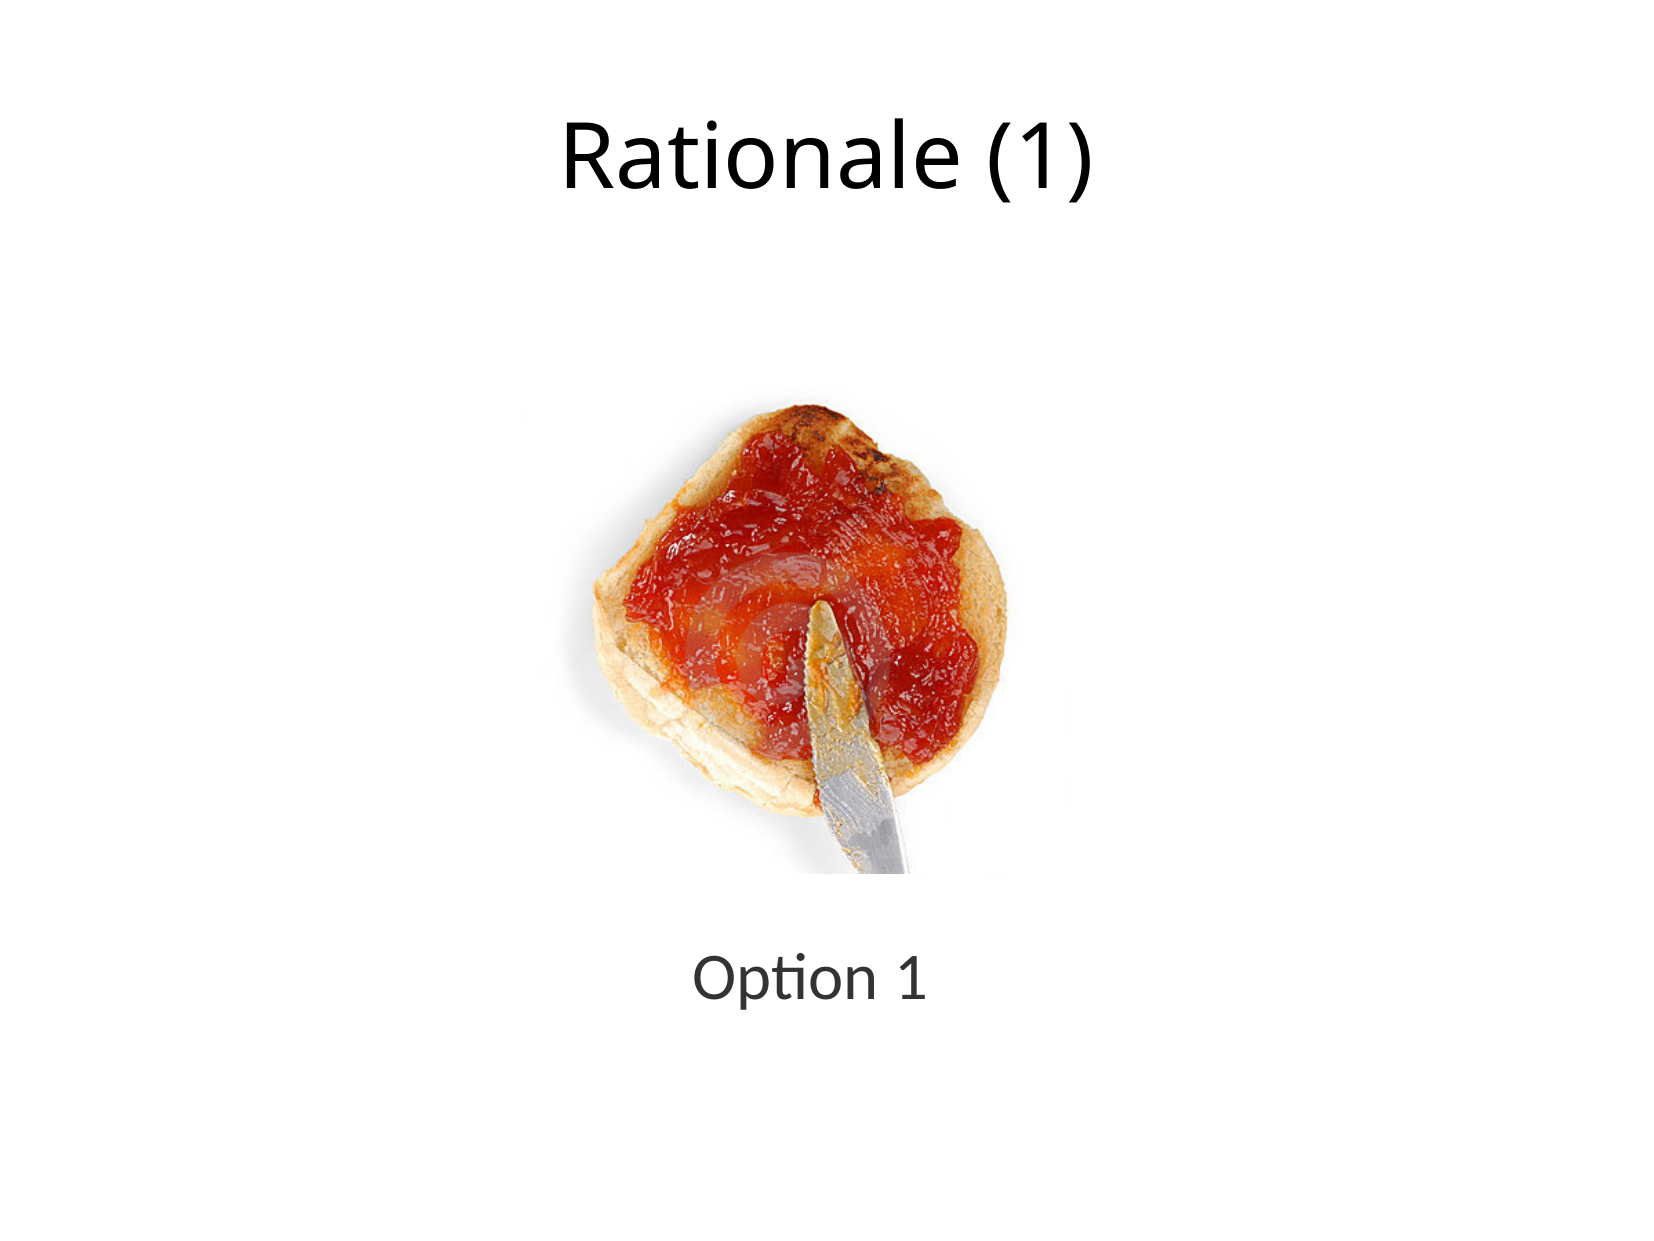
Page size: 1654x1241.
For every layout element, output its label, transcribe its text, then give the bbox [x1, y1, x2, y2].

picture [520, 365, 1072, 874]
text_box Option 1 [82, 942, 1538, 1024]
title Rationale (1) [82, 49, 1571, 257]
